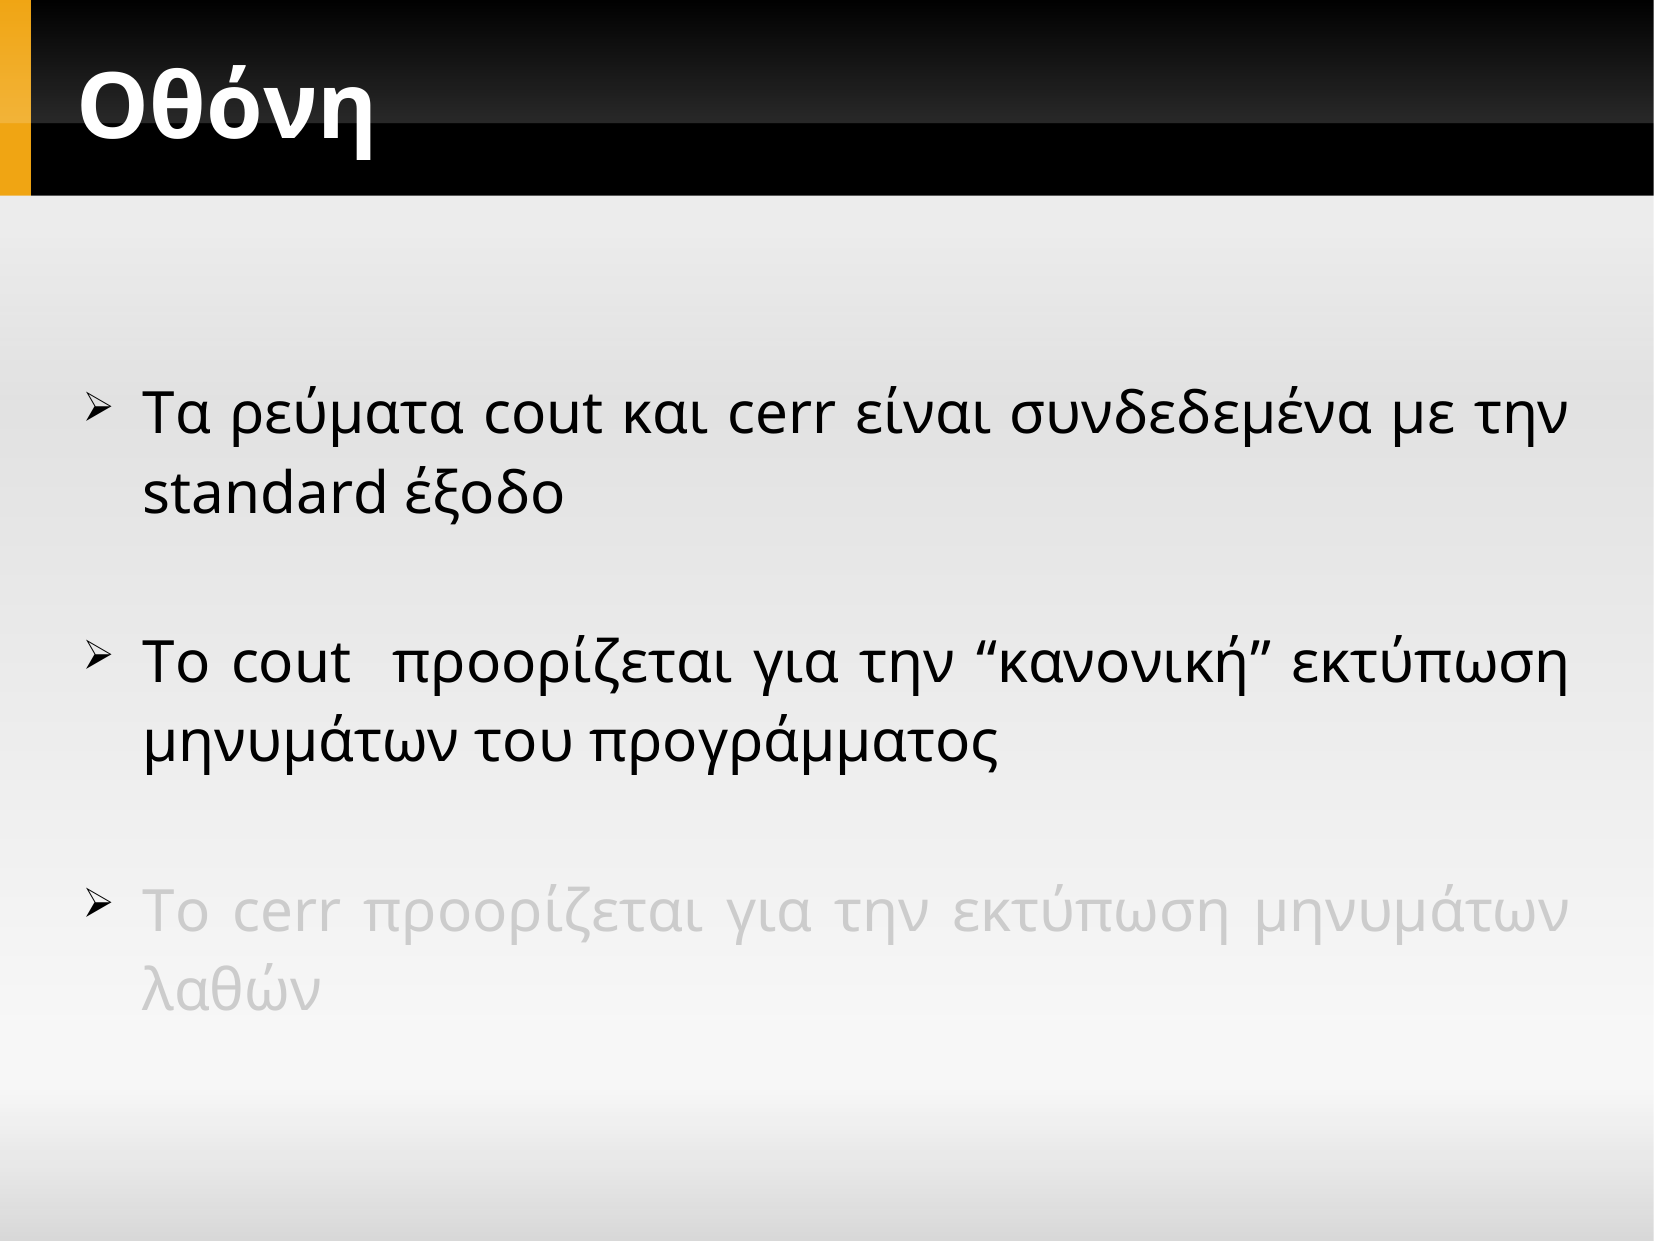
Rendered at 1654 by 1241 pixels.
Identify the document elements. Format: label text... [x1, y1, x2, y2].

title Οθόνη [76, 0, 1565, 208]
subtitle Τα ρεύματα cout και cerr είναι συνδεδεμένα με την standard έξοδο Το cout προορίζεται για την “κανονική” εκτύπωση μηνυμάτων του προγράμματος Το cerr προορίζεται για την εκτύπωση μηνυμάτων λαθών [82, 297, 1571, 1102]
picture [0, 0, 1654, 1241]
